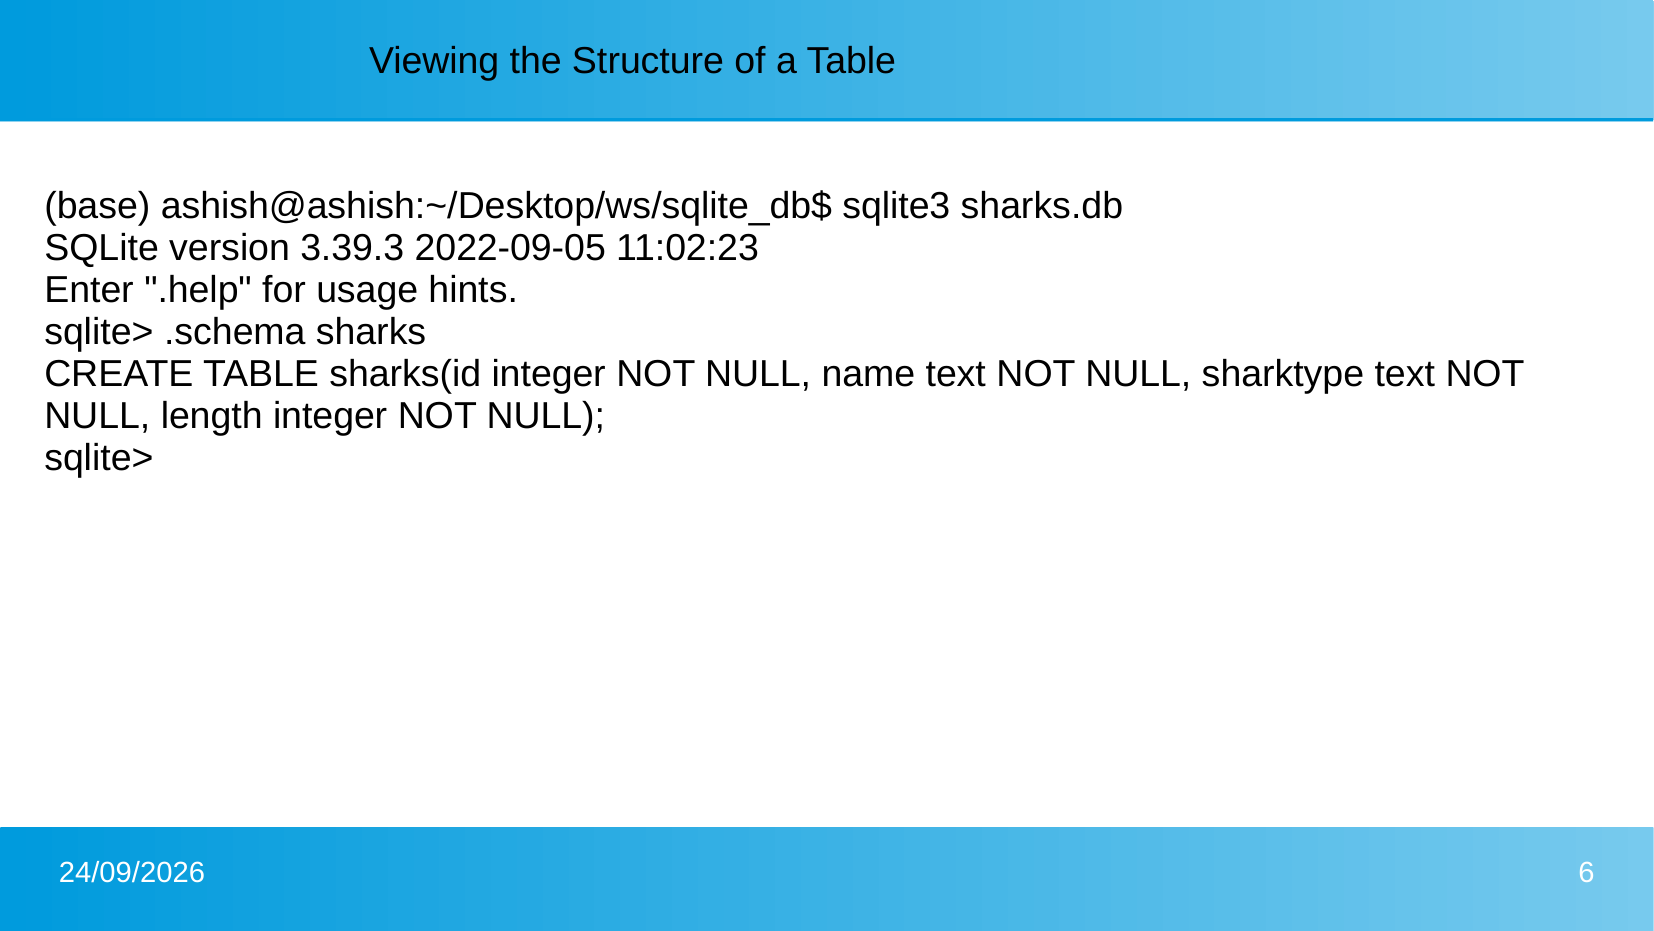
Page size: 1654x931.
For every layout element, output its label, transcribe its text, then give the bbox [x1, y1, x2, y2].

text_box Viewing the Structure of a Table [354, 31, 945, 89]
text_box (base) ashish@ashish:~/Desktop/ws/sqlite_db$ sqlite3 sharks.db SQLite version 3.39.3 2022-09-05 11:02:23 Enter ".help" for usage hints. sqlite> .schema sharks CREATE TABLE sharks(id integer NOT NULL, name text NOT NULL, sharktype text NOT NULL, length integer NOT NULL); sqlite> [29, 177, 1625, 864]
